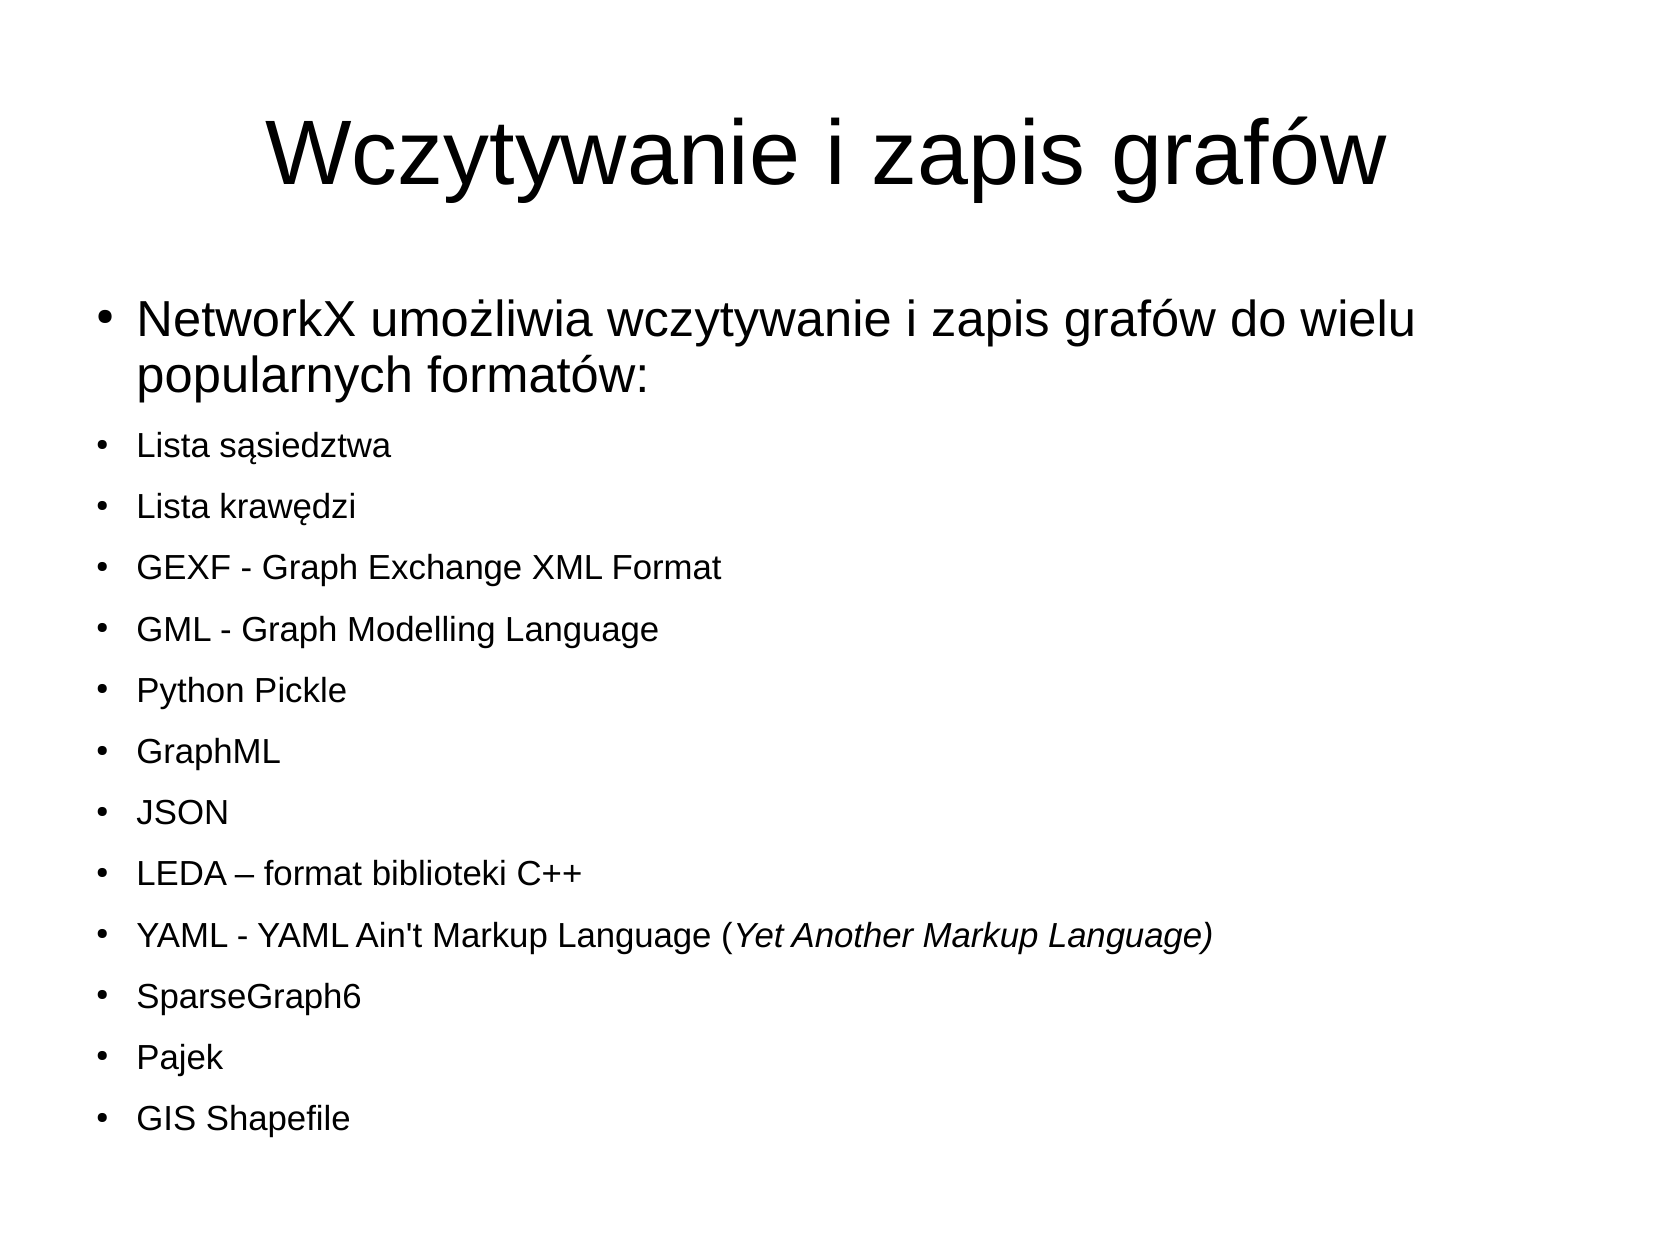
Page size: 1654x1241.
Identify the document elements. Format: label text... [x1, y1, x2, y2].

title Wczytywanie i zapis grafów [82, 49, 1571, 257]
list NetworkX umożliwia wczytywanie i zapis grafów do wielu popularnych formatów: Lista sąsiedztwa Lista krawędzi GEXF - Graph Exchange XML Format GML - Graph Modelling Language Python Pickle GraphML JSON LEDA – format biblioteki C++ YAML - YAML Ain't Markup Language (Yet Another Markup Language) SparseGraph6 Pajek GIS Shapefile [82, 290, 1571, 1141]
